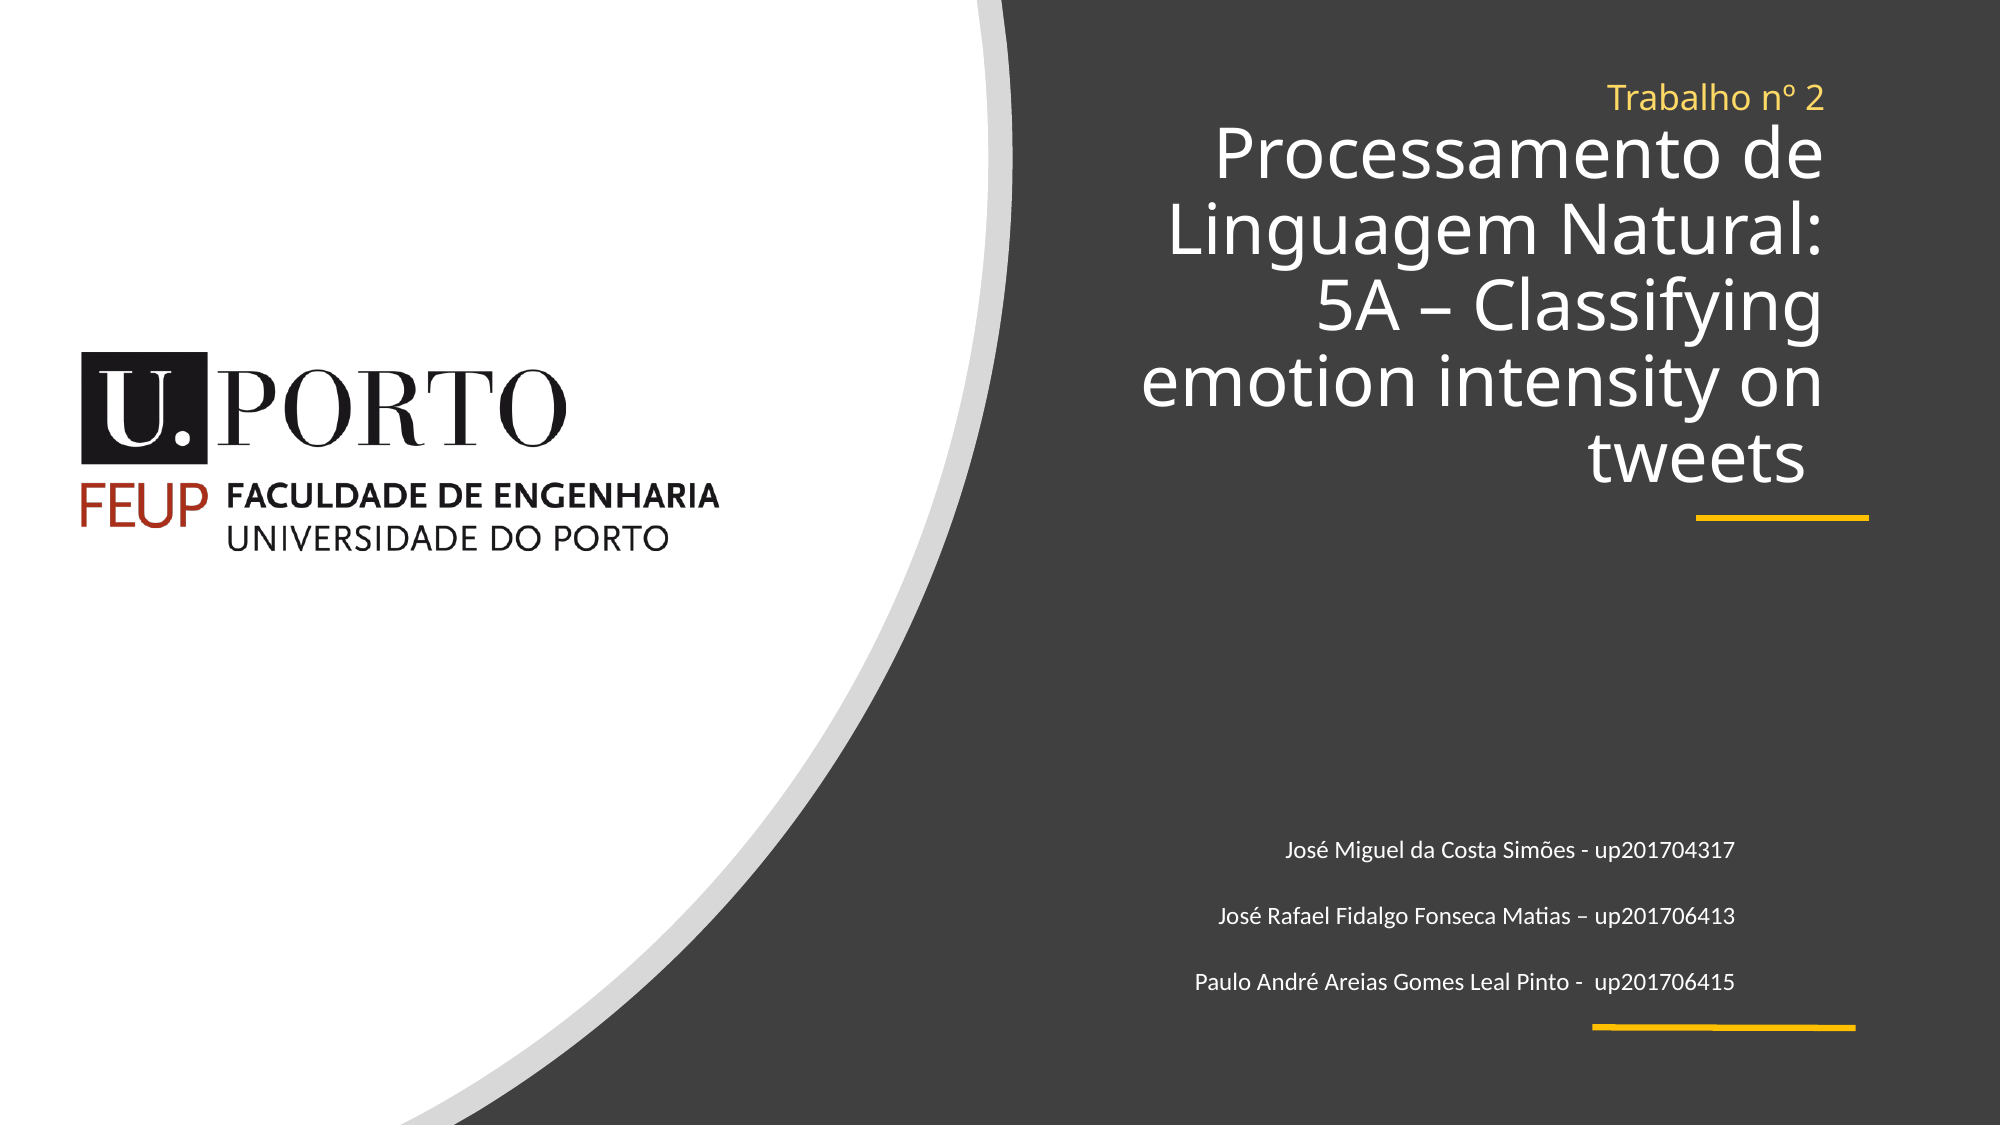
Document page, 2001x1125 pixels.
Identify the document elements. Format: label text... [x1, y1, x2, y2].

subtitle José Miguel da Costa Simões - up201704317 José Rafael Fidalgo Fonseca Matias – up201706413 Paulo André Areias Gomes Leal Pinto - up201706415 [1179, 811, 1870, 1125]
picture [68, 340, 733, 560]
text_box [0, 0, 2000, 1125]
title Trabalho nº 2 Processamento de Linguagem Natural: 5A – Classifying emotion intensity on tweets [1125, 31, 1888, 506]
